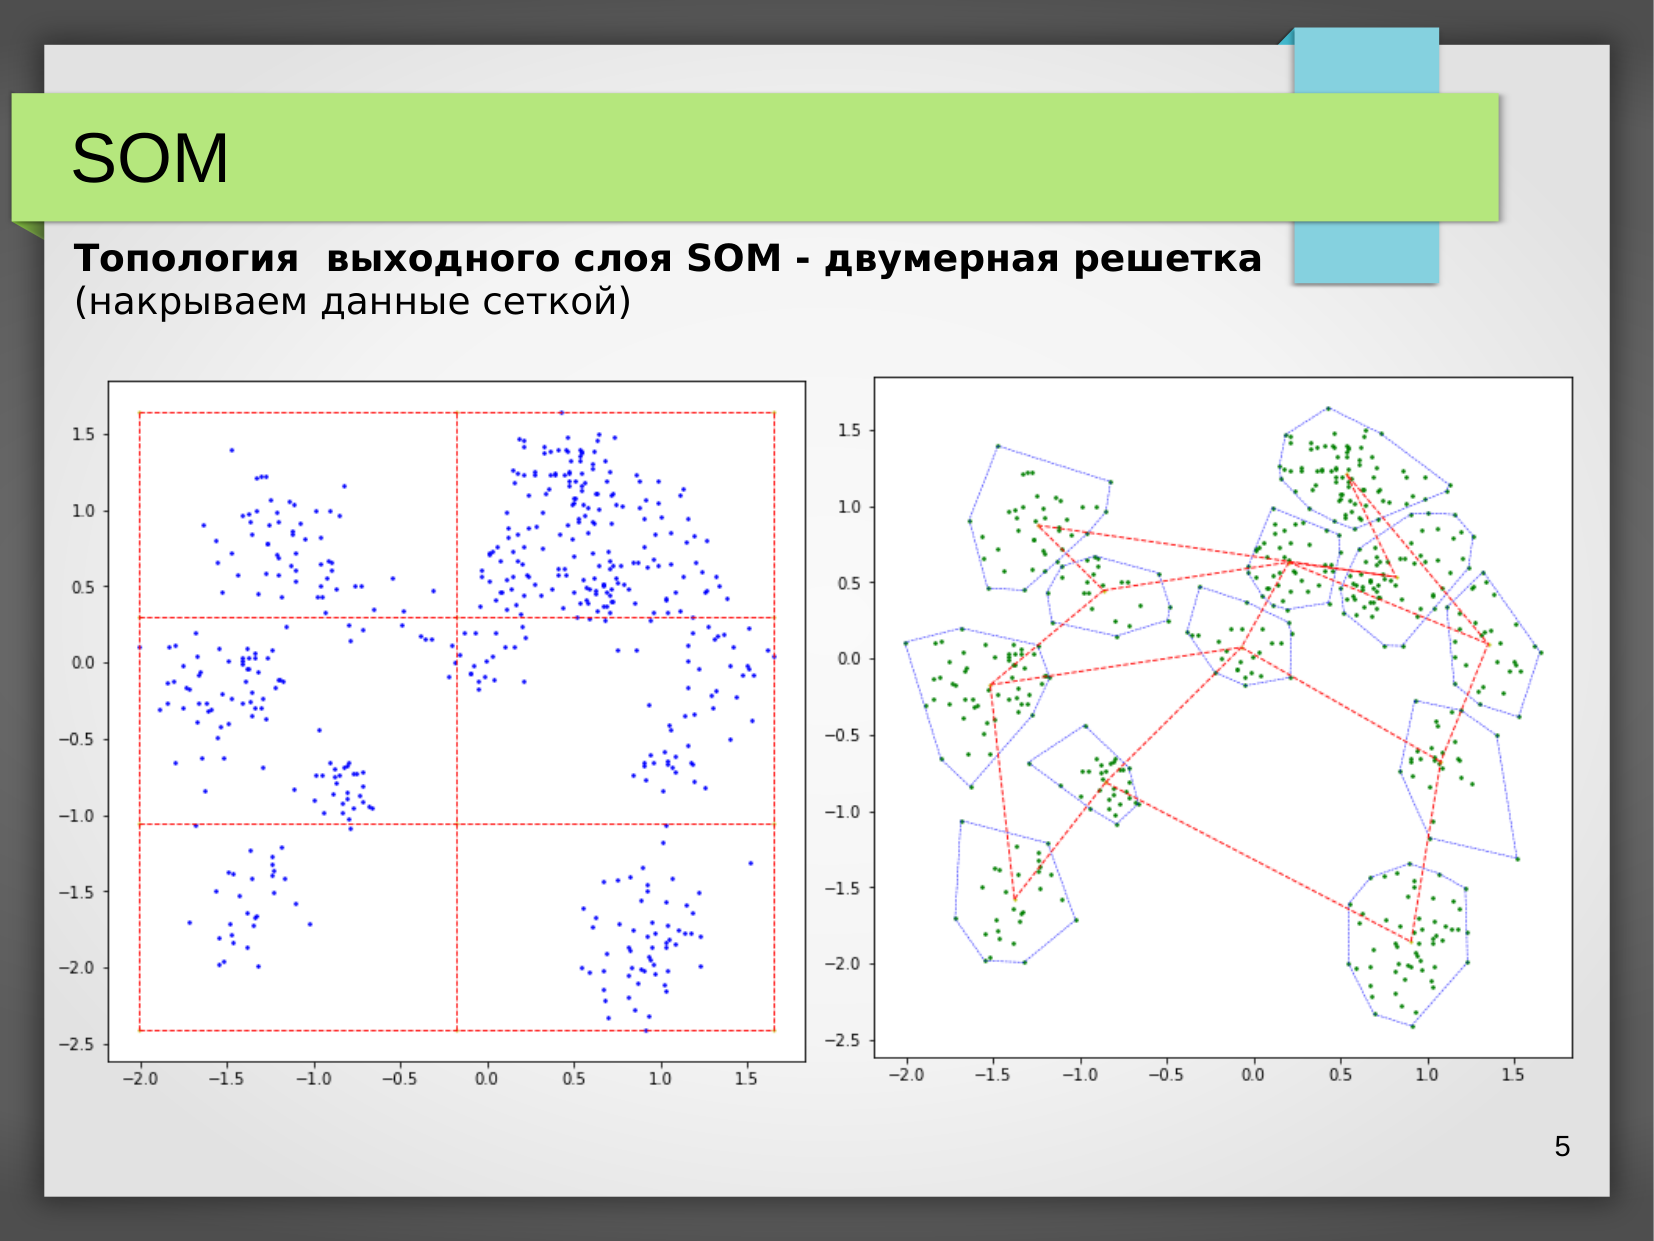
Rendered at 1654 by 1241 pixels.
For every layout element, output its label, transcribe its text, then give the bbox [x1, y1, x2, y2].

text_box Топология выходного слоя SOM - двумерная решетка (накрываем данные сеткой) [59, 228, 1438, 331]
title SOM [70, 118, 1205, 199]
picture [0, 0, 1654, 1241]
